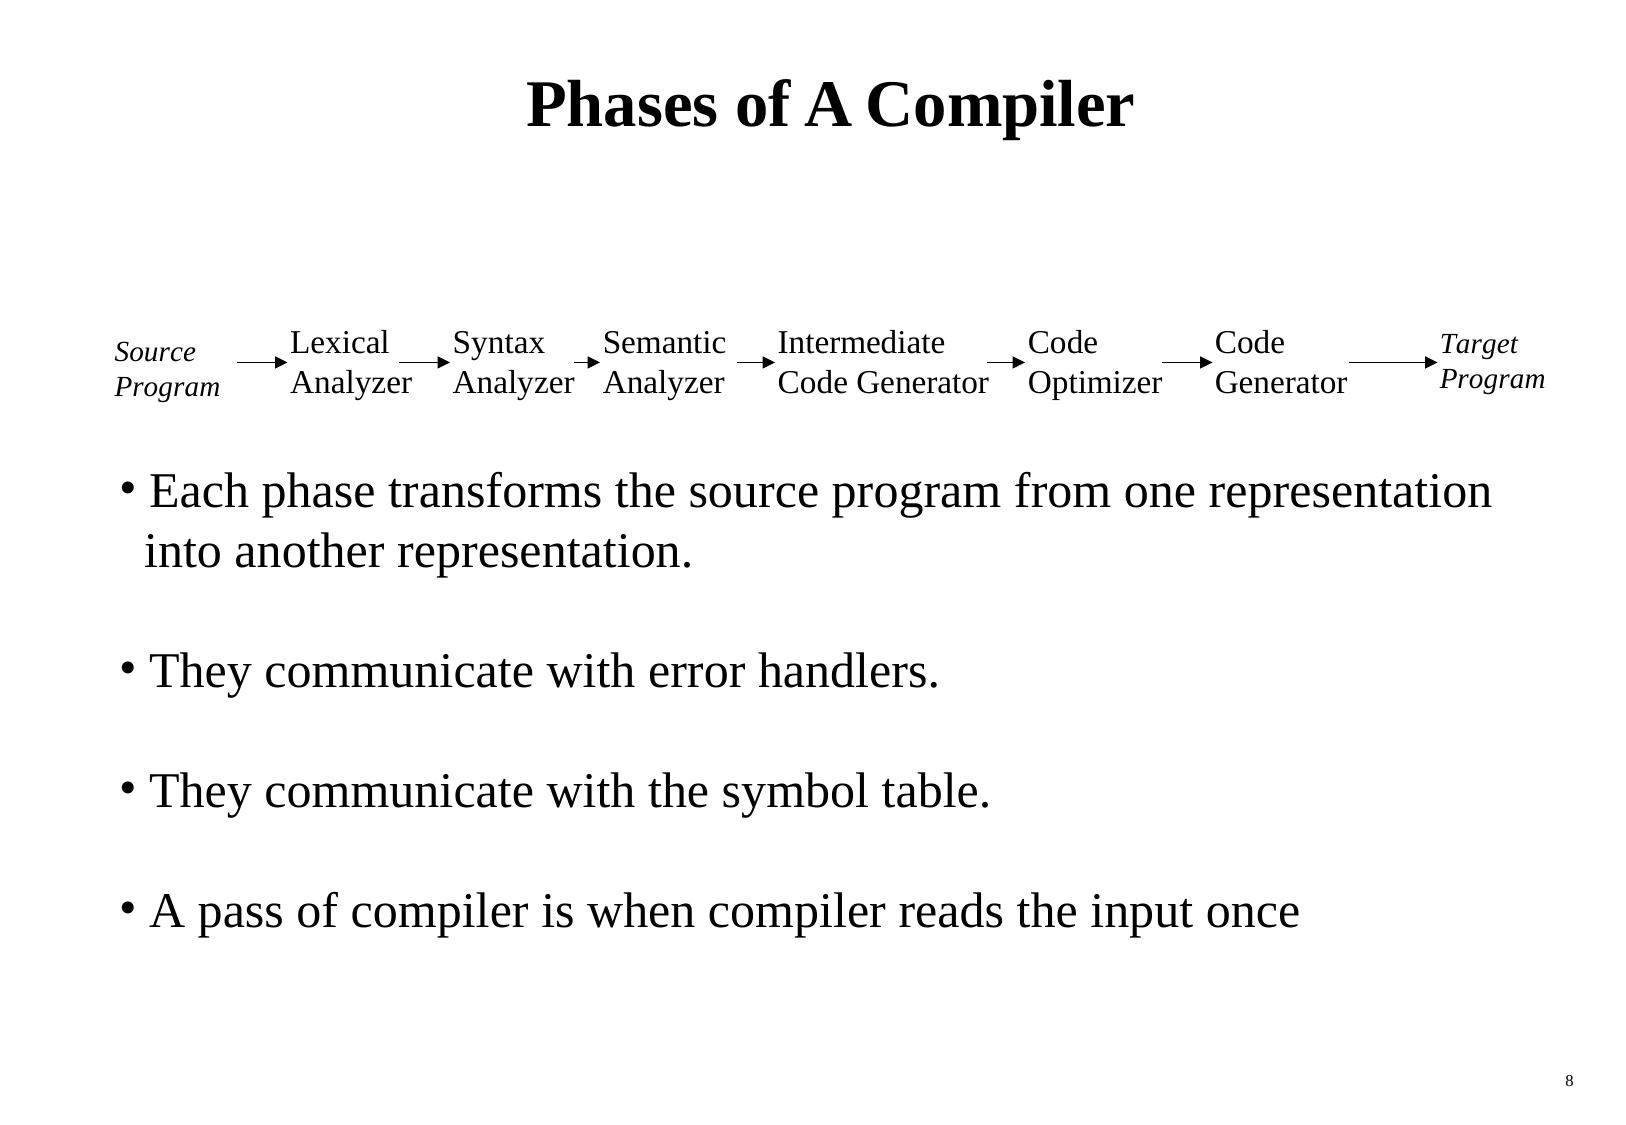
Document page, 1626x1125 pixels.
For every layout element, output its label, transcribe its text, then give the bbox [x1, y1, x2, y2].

text_box Code Generator [1199, 312, 1388, 408]
text_box Target Program [1424, 316, 1561, 402]
text_box Each phase transforms the source program from one representation into another representation. They communicate with error handlers. They communicate with the symbol table. A pass of compiler is when compiler reads the input once [104, 449, 1521, 946]
text_box Lexical Analyzer [275, 312, 428, 408]
text_box Code Optimizer [1013, 312, 1178, 408]
text_box Semantic Analyzer [590, 312, 750, 408]
text_box Intermediate Code Generator [762, 312, 1005, 408]
title Phases of A Compiler [62, 24, 1600, 175]
text_box Syntax Analyzer [437, 312, 590, 408]
text_box <number> [1250, 1062, 1589, 1101]
text_box Source Program [99, 324, 236, 411]
